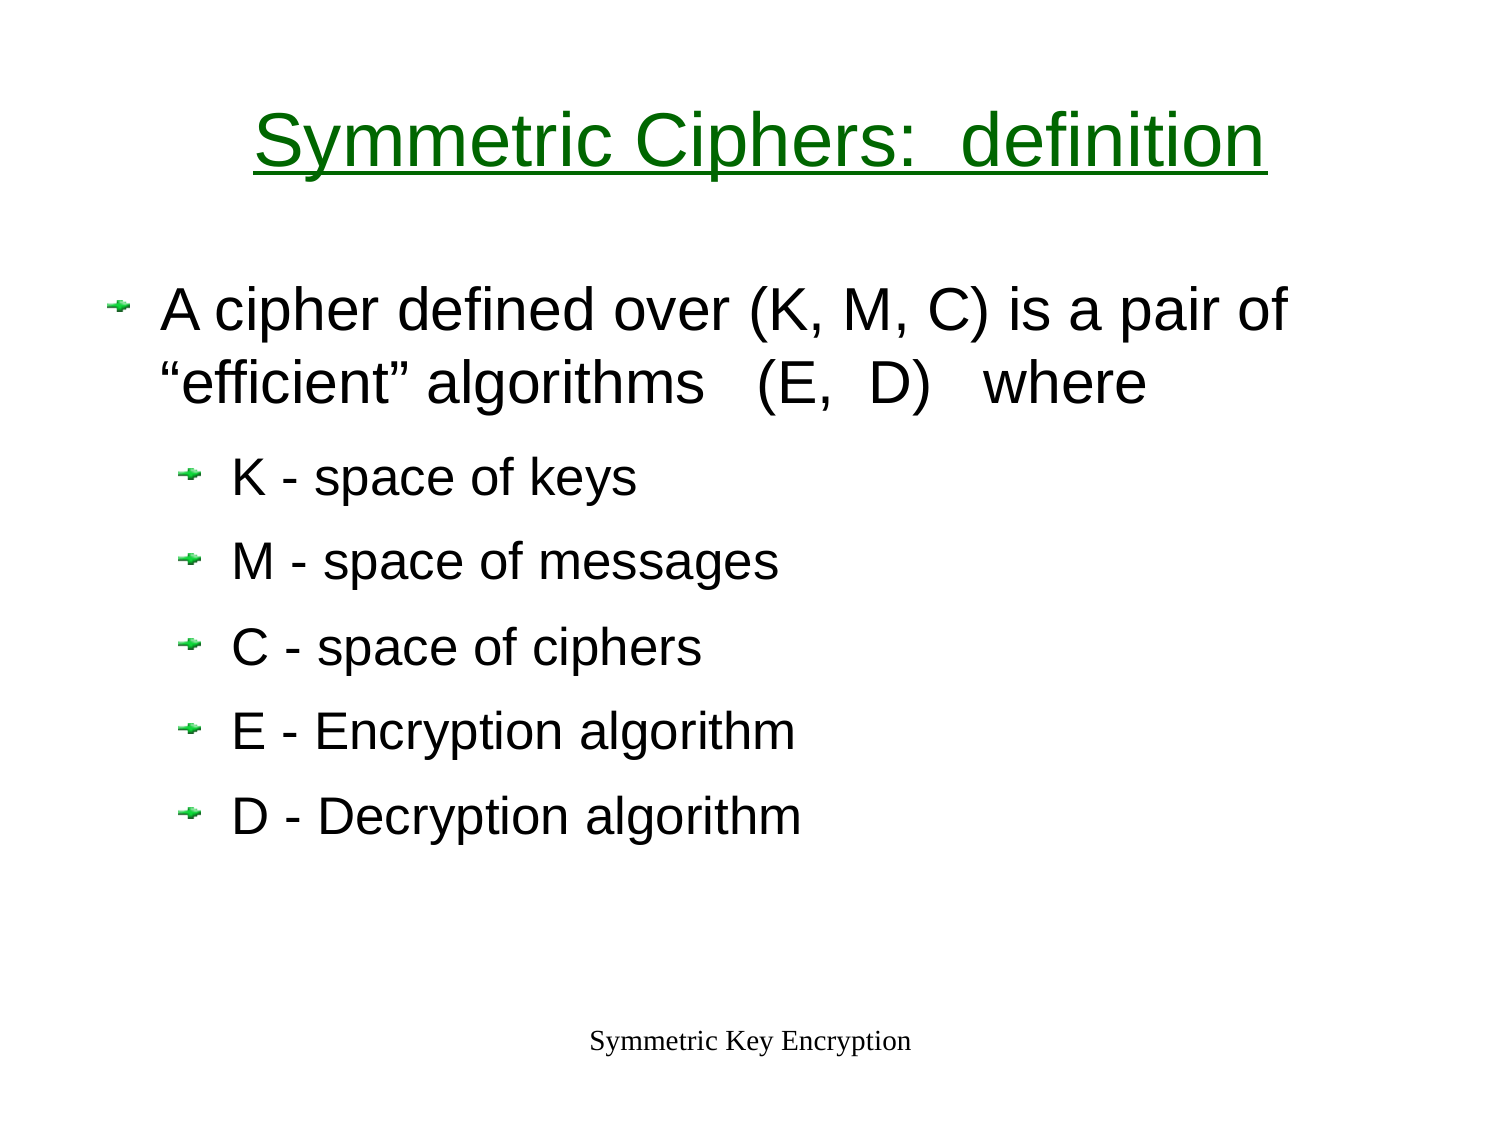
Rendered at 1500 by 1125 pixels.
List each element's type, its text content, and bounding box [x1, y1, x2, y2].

title Symmetric Ciphers: definition [75, 44, 1447, 236]
list A cipher defined over (K, M, C) is a pair of “efficient” algorithms (E, D) where K - space of keys M - space of messages C - space of ciphers E - Encryption algorithm D - Decryption algorithm [75, 262, 1426, 1006]
